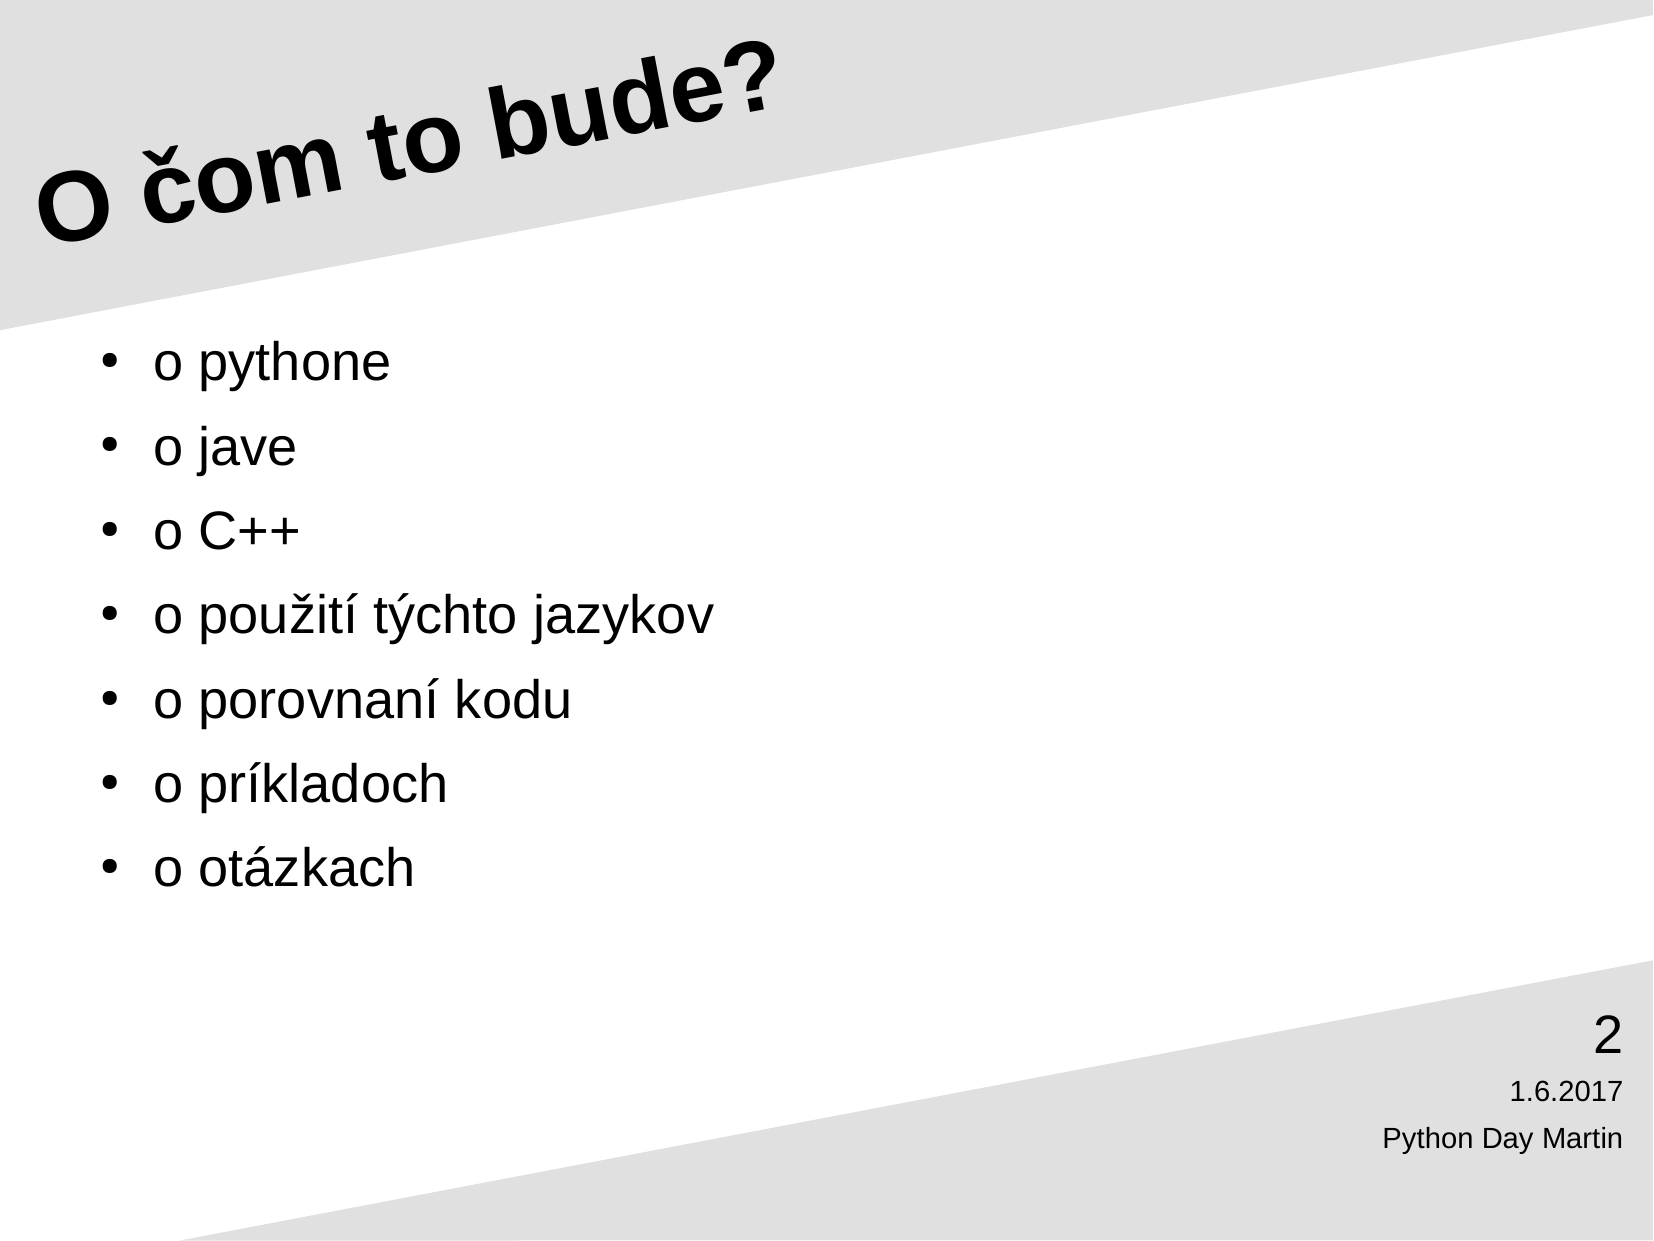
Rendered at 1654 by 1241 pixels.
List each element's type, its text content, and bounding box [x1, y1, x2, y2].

list o pythone o jave o C++ o použití týchto jazykov o porovnaní kodu o príkladoch o otázkach [82, 331, 1538, 1052]
title O čom to bude? [16, 0, 1518, 315]
